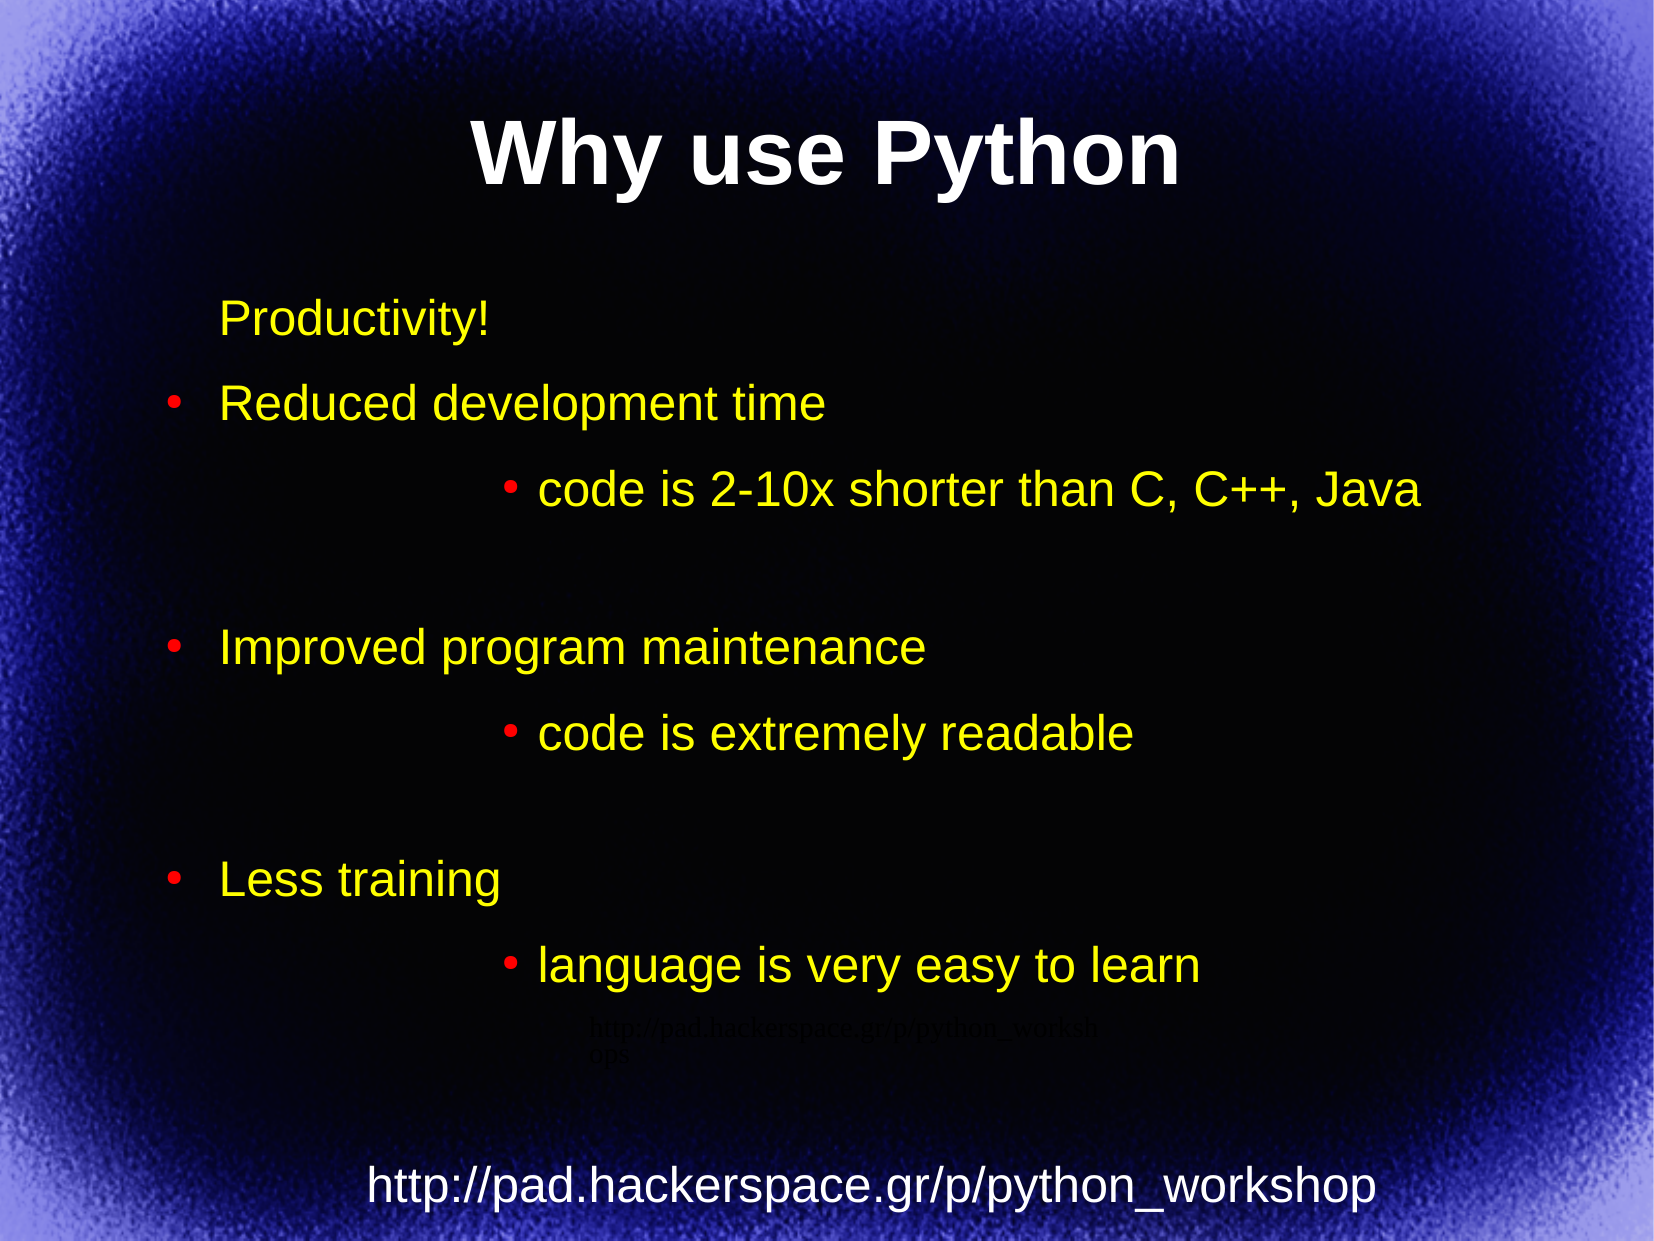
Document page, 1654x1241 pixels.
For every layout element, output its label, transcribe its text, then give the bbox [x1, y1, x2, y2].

picture [0, 0, 1654, 1241]
list Productivity! Reduced development time code is 2-10x shorter than C, C++, Java Improved program maintenance code is extremely readable Less training language is very easy to learn [147, 290, 1506, 1178]
title Why use Python [147, 49, 1506, 257]
text_box http://pad.hackerspace.gr/p/python_workshop [366, 1157, 1379, 1214]
